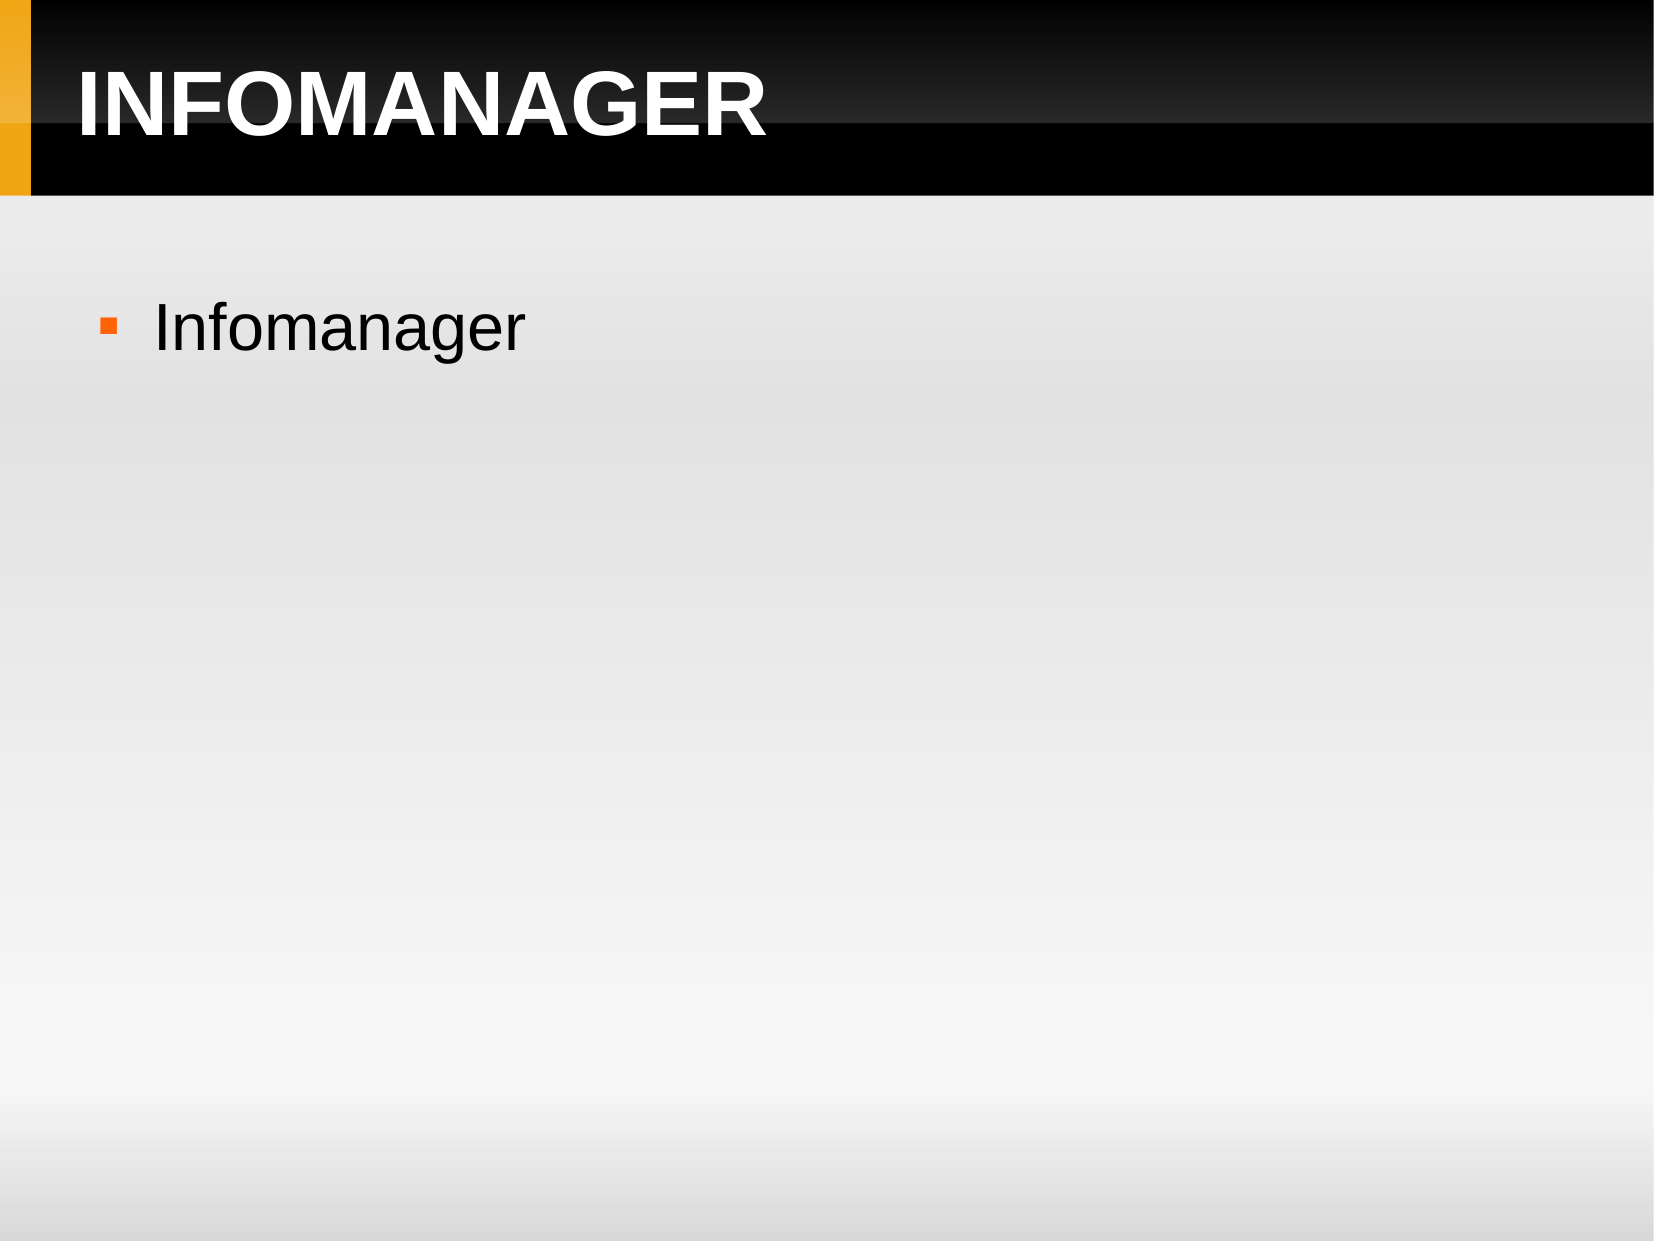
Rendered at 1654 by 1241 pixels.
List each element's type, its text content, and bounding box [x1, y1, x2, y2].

title INFOMANAGER [76, 0, 1565, 208]
picture [0, 0, 1654, 1241]
list Infomanager [82, 290, 1571, 1109]
